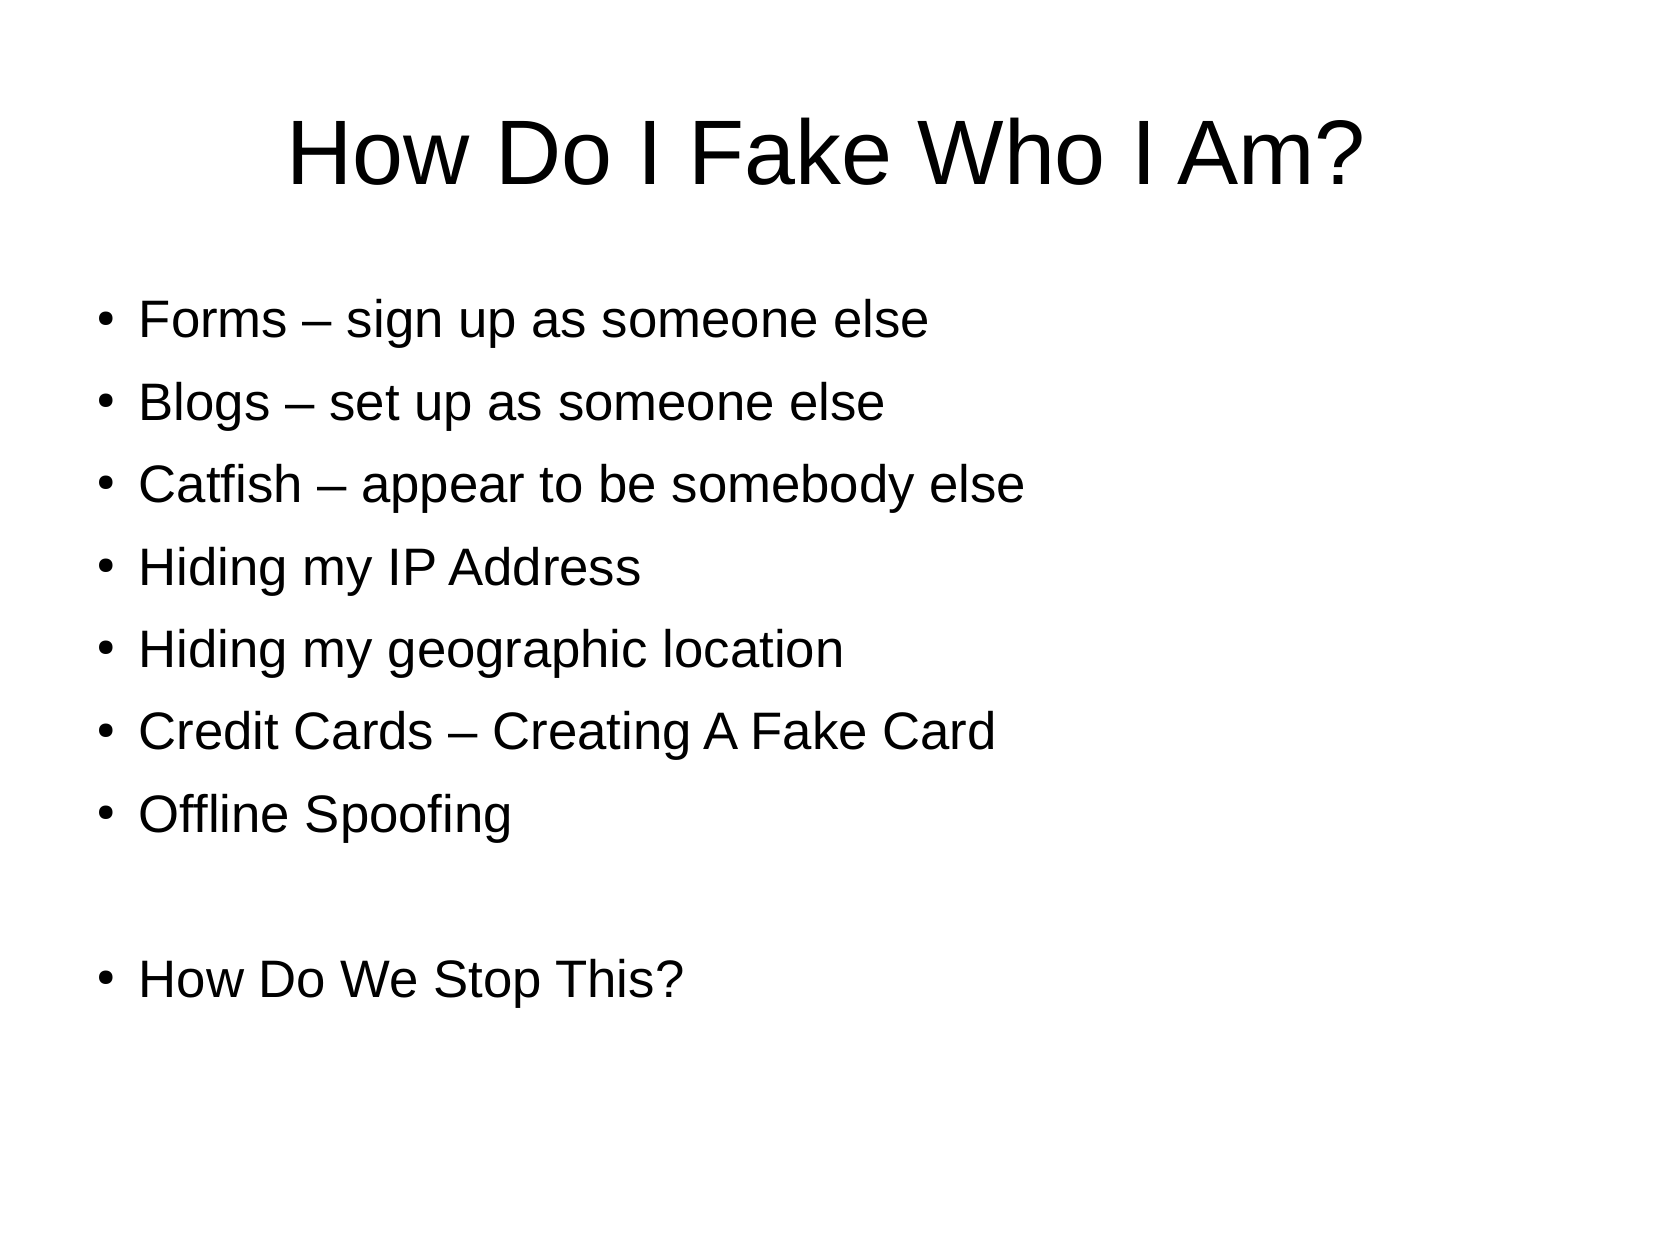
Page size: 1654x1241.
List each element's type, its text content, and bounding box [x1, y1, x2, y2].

list Forms – sign up as someone else Blogs – set up as someone else Catfish – appear to be somebody else Hiding my IP Address Hiding my geographic location Credit Cards – Creating A Fake Card Offline Spoofing How Do We Stop This? [82, 290, 1571, 1010]
title How Do I Fake Who I Am? [82, 49, 1571, 257]
